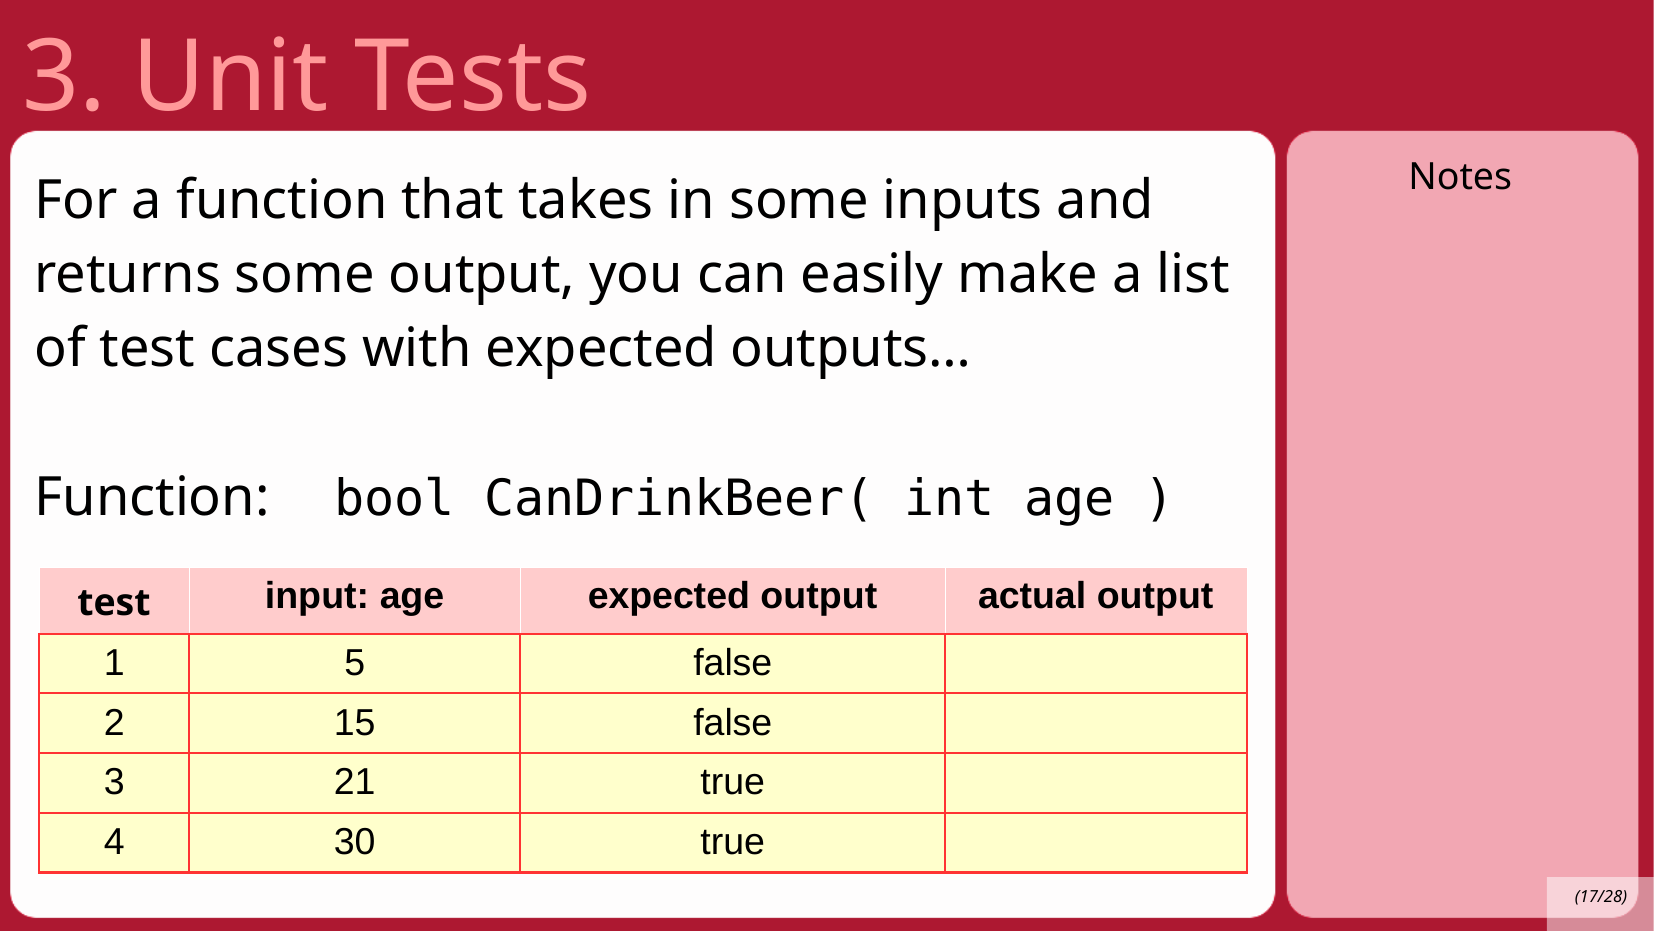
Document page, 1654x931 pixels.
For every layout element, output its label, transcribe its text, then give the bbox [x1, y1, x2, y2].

table_cell 15 [190, 694, 519, 752]
table_header test [40, 568, 189, 633]
table_cell true [521, 754, 944, 812]
title 3. Unit Tests [22, 7, 1511, 136]
table_cell false [521, 635, 944, 692]
table_header actual output [946, 568, 1247, 633]
table_cell 2 [40, 694, 188, 752]
table_cell 21 [190, 754, 519, 812]
table_cell 30 [190, 814, 519, 871]
text_box For a function that takes in some inputs and returns some output, you can easily make a list of test cases with expected outputs… Function: bool CanDrinkBeer( int age ) [34, 160, 1248, 648]
table_cell [946, 635, 1246, 692]
table_cell [946, 754, 1246, 812]
table_cell 5 [190, 635, 519, 692]
table_cell 3 [40, 754, 188, 812]
table_header input: age [190, 568, 520, 633]
table_cell [946, 814, 1246, 871]
table_cell true [521, 814, 944, 871]
text_box (<number>/28) [1546, 877, 1654, 931]
table_cell [946, 694, 1246, 752]
table_header expected output [521, 568, 945, 633]
table_cell 1 [40, 635, 188, 692]
table_cell 4 [40, 814, 188, 871]
picture [0, 0, 1654, 931]
text_box Notes [1290, 141, 1631, 199]
table_cell false [521, 694, 944, 752]
